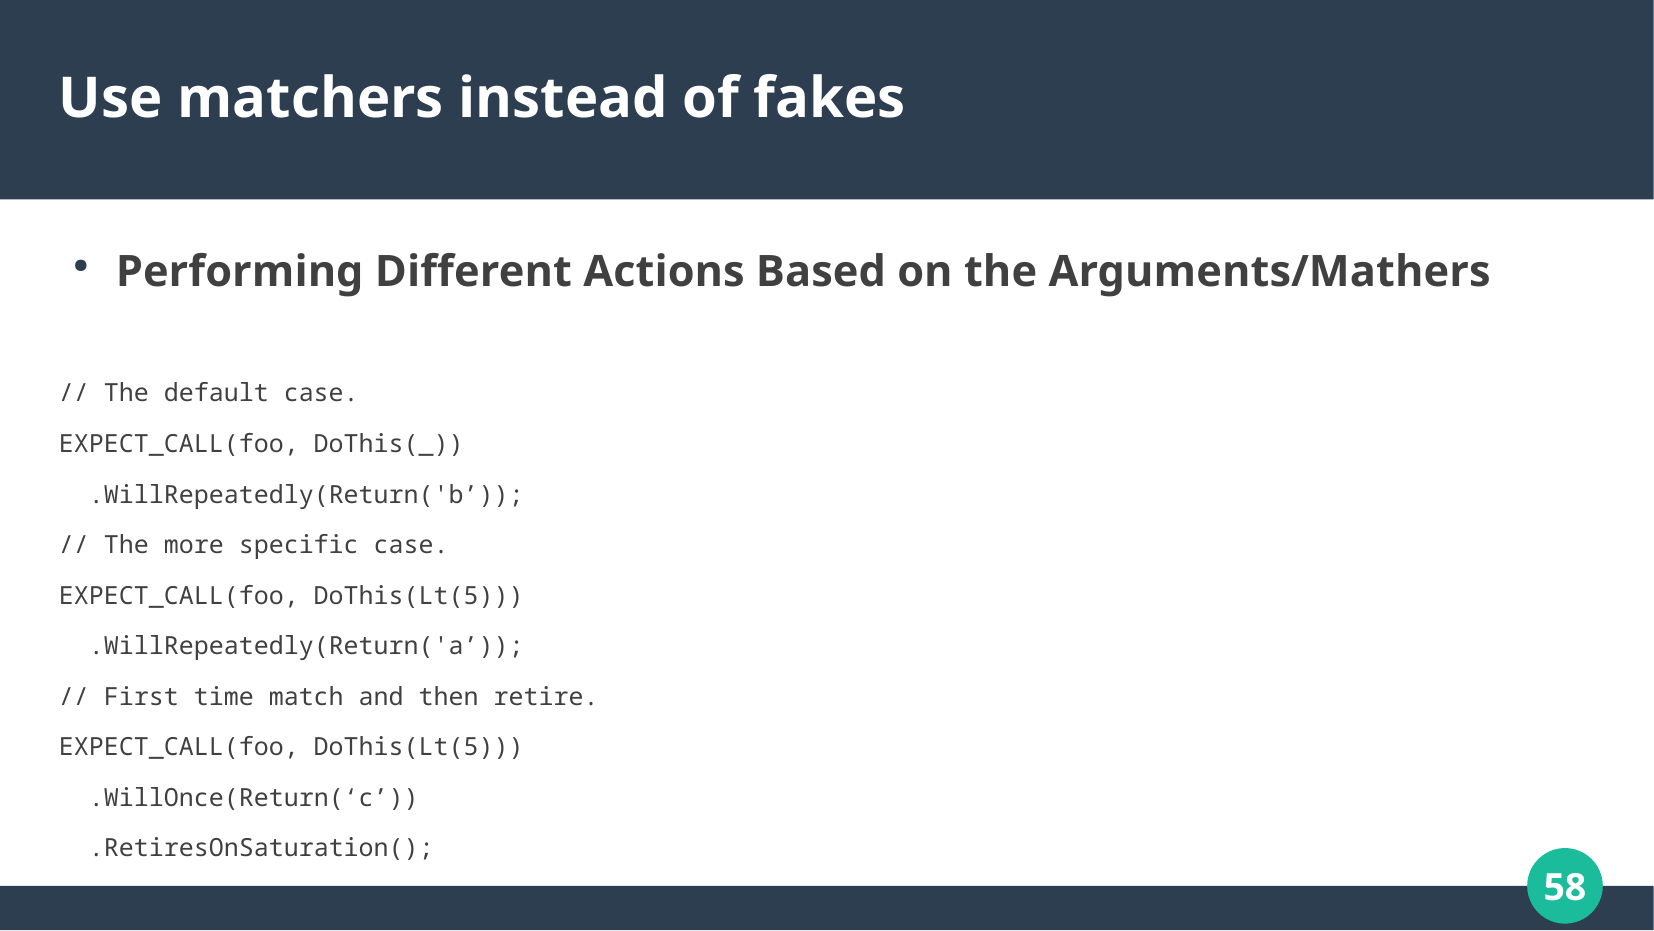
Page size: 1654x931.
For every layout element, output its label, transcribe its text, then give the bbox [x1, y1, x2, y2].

list Performing Different Actions Based on the Arguments/Mathers // The default case. EXPECT_CALL(foo, DoThis(_)) .WillRepeatedly(Return('b’)); // The more specific case. EXPECT_CALL(foo, DoThis(Lt(5))) .WillRepeatedly(Return('a’)); // First time match and then retire. EXPECT_CALL(foo, DoThis(Lt(5))) .WillOnce(Return(‘c’)) .RetiresOnSaturation(); [59, 243, 1595, 864]
title Use matchers instead of fakes [59, 37, 1595, 155]
